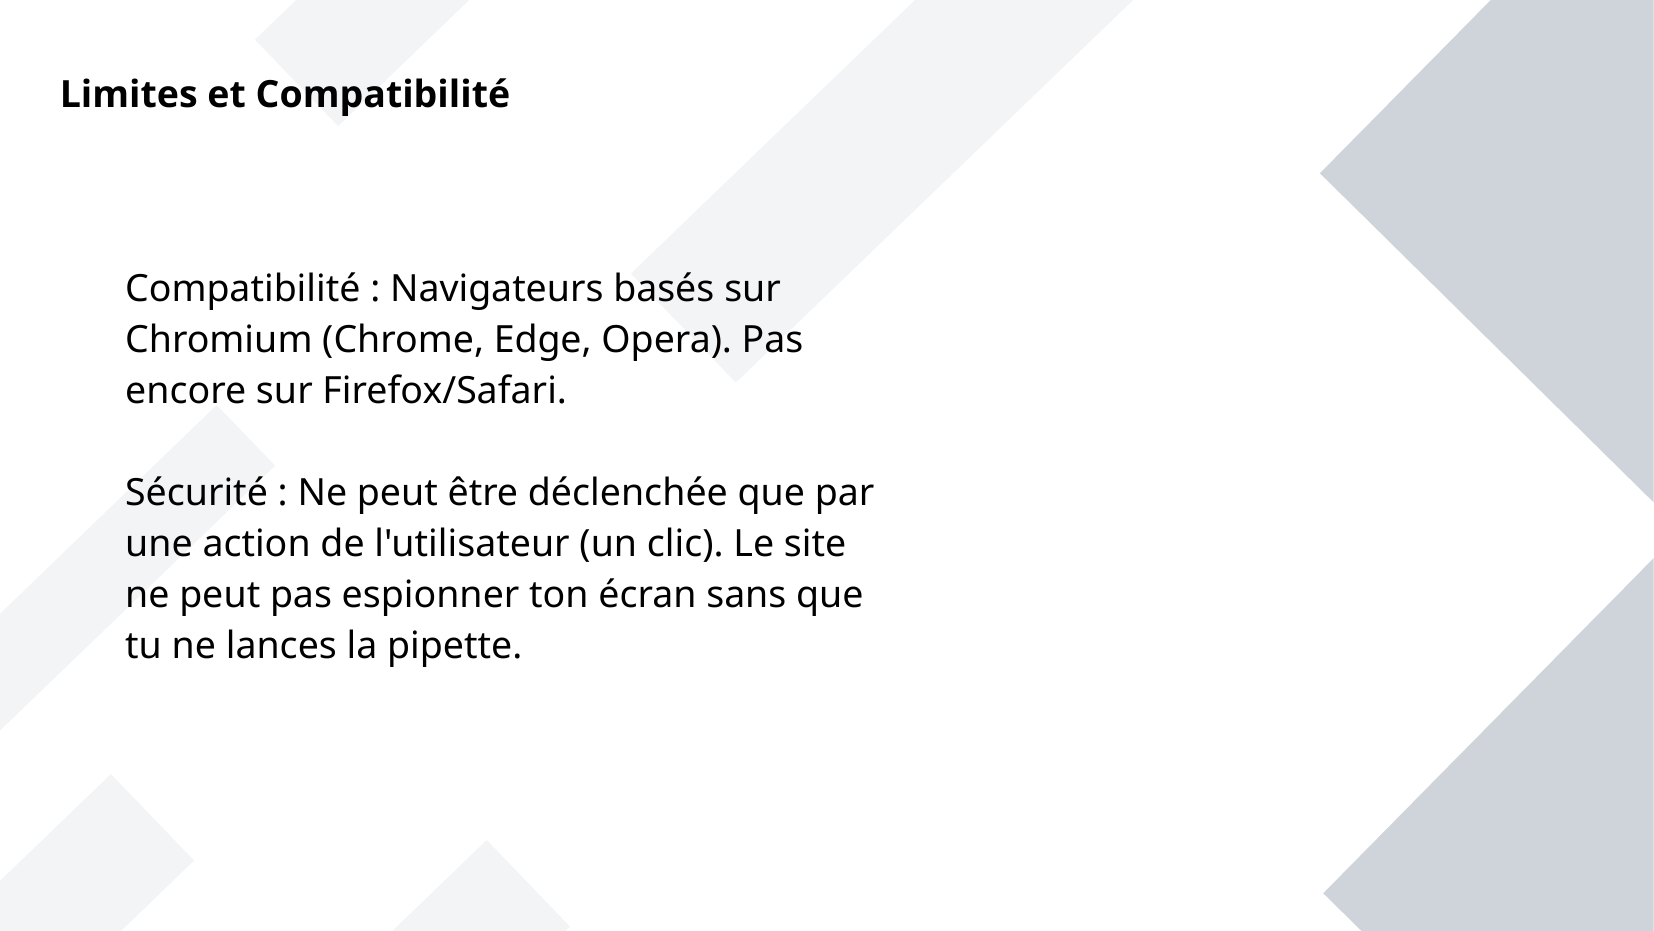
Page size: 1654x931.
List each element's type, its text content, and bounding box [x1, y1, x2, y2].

text_box Compatibilité : Navigateurs basés sur Chromium (Chrome, Edge, Opera). Pas encore sur Firefox/Safari. Sécurité : Ne peut être déclenchée que par une action de l'utilisateur (un clic). Le site ne peut pas espionner ton écran sans que tu ne lances la pipette. [75, 253, 916, 677]
text_box Limites et Compatibilité [45, 60, 631, 138]
